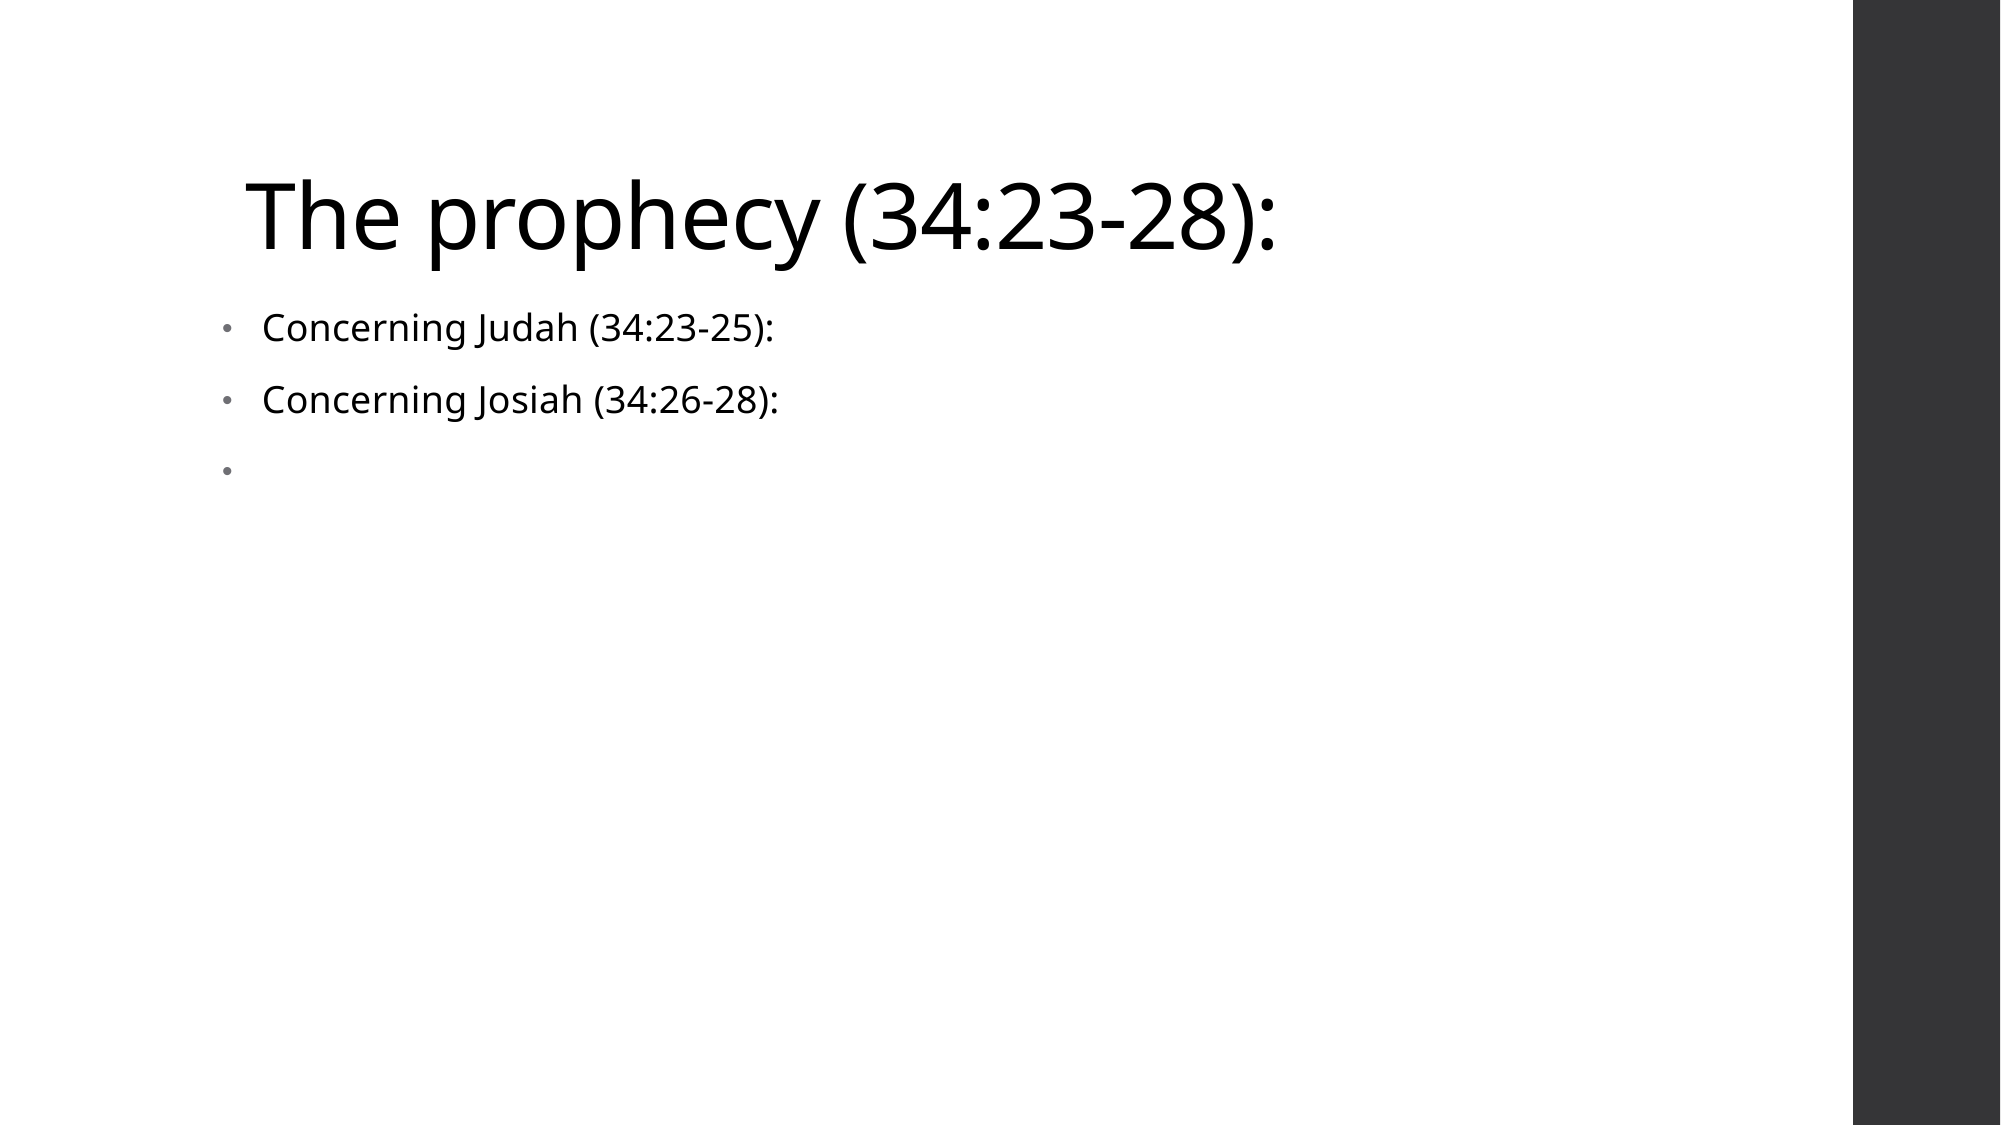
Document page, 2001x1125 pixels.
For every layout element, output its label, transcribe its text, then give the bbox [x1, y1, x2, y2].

title The prophecy (34:23-28): [206, 60, 1797, 278]
list Concerning Judah (34:23-25): Concerning Josiah (34:26-28): [206, 299, 1617, 1014]
